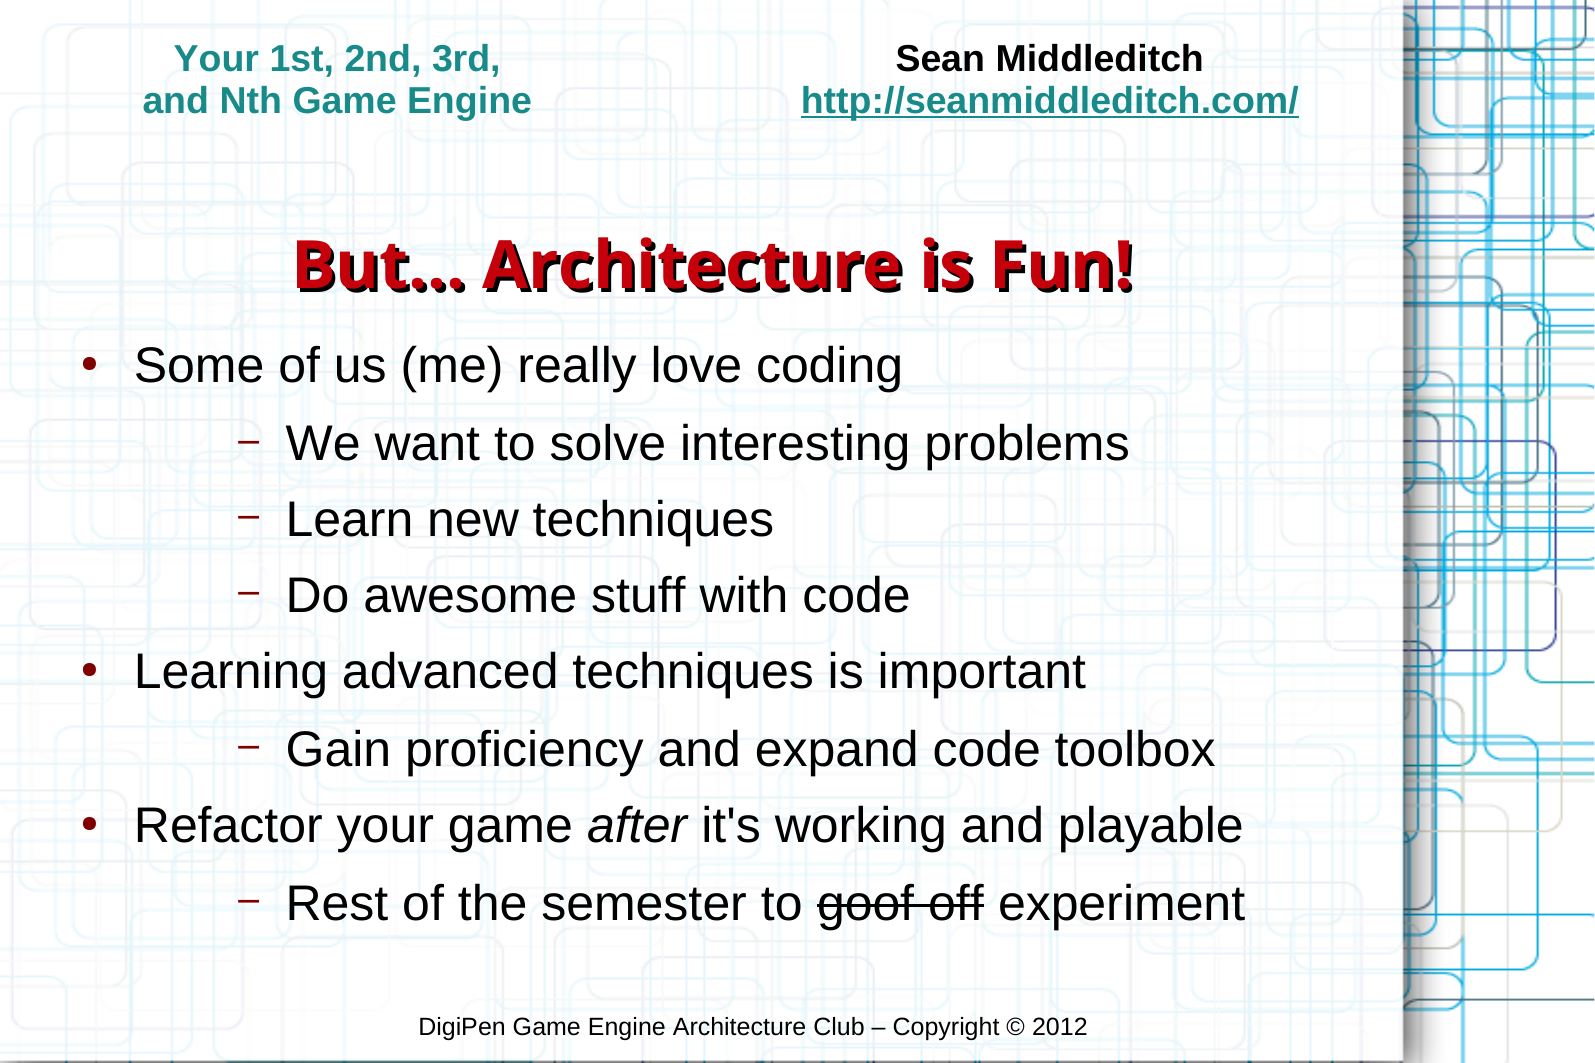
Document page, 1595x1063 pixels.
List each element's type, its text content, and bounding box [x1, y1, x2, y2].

list DigiPen Game Engine Architecture Club – Copyright © 2012 [75, 1012, 1363, 1051]
title But... Architecture is Fun! [75, 225, 1351, 301]
list Your 1st, 2nd, 3rd, and Nth Game Engine [75, 37, 601, 151]
list Sean Middleditch http://seanmiddleditch.com/ [787, 37, 1313, 151]
picture [0, 0, 1595, 1063]
list Some of us (me) really love coding We want to solve interesting problems Learn new techniques Do awesome stuff with code Learning advanced techniques is important Gain proficiency and expand code toolbox Refactor your game after it's working and playable Rest of the semester to goof off experiment [63, 337, 1351, 976]
